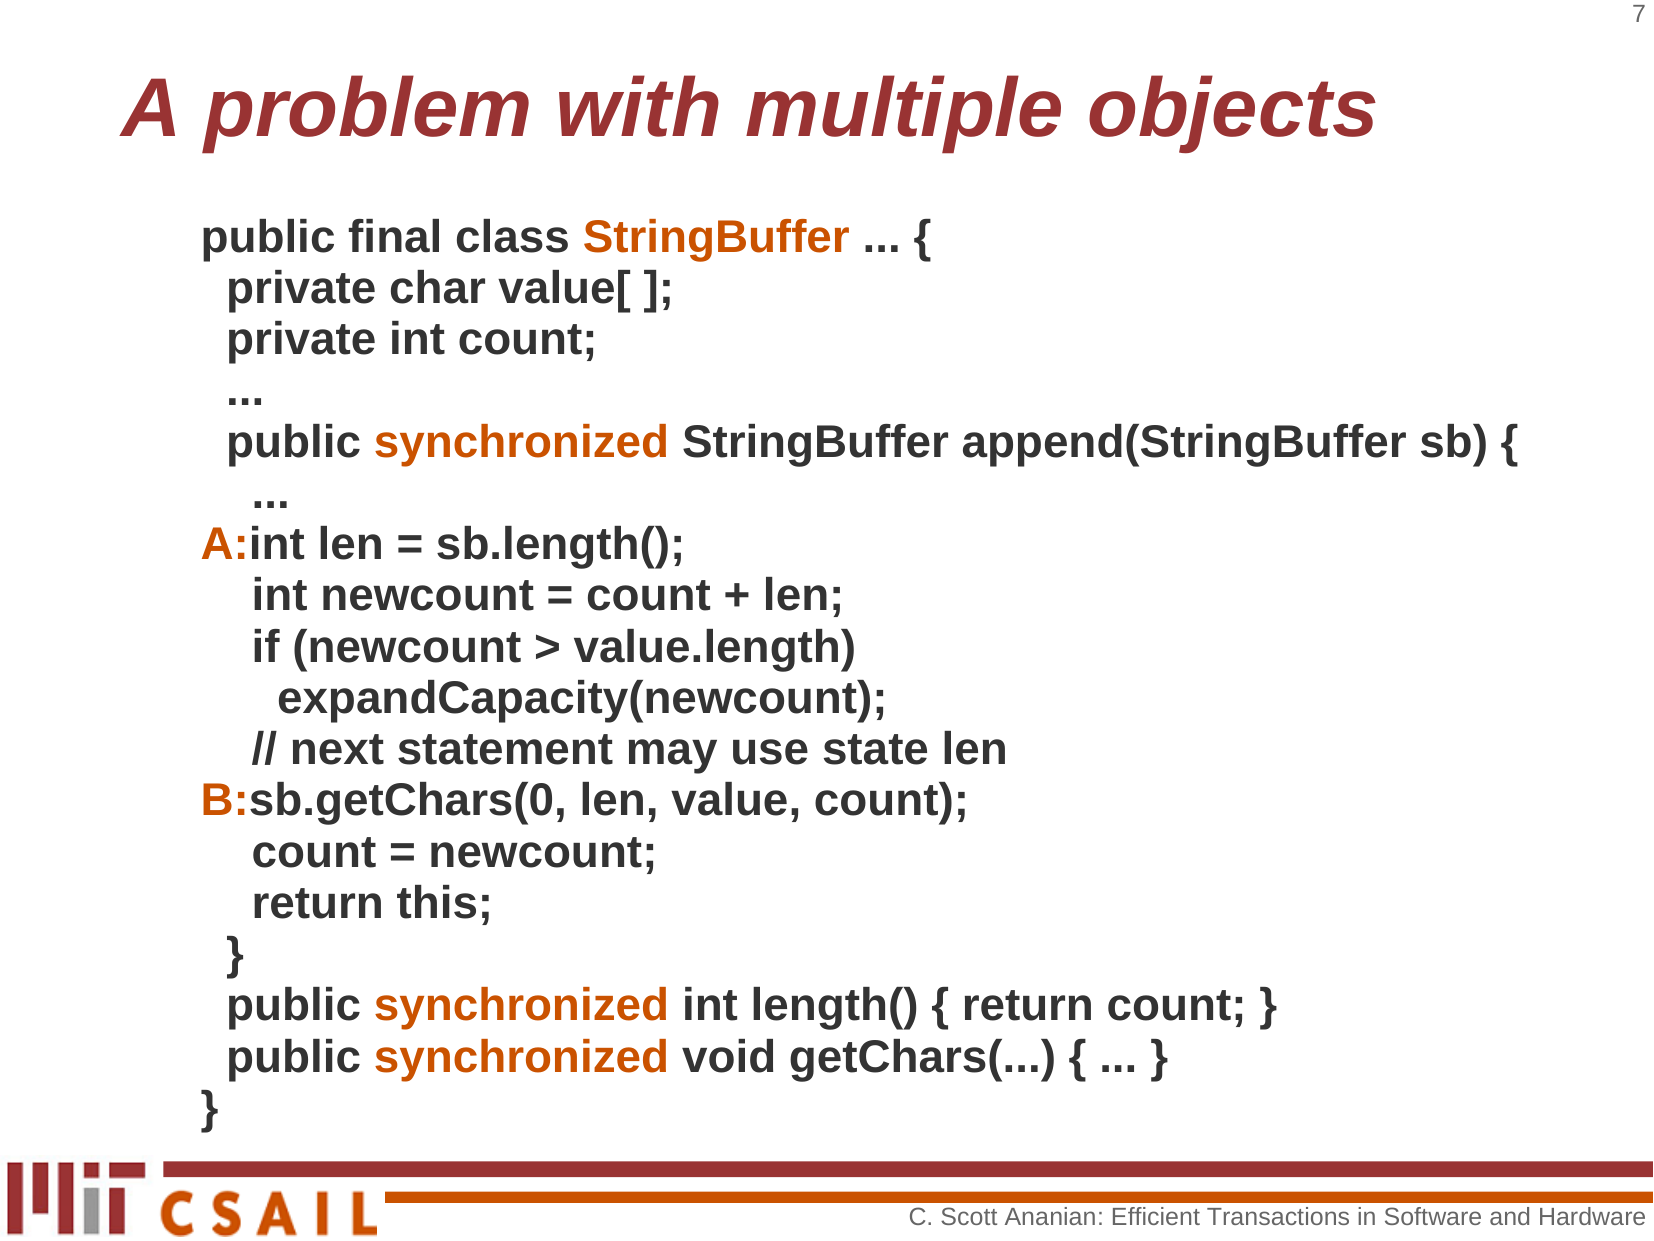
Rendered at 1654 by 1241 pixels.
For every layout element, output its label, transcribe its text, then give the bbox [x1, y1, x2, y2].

text_box public final class StringBuffer ... { private char value[ ]; private int count; ... public synchronized StringBuffer append(StringBuffer sb) { ... A:int len = sb.length(); int newcount = count + len; if (newcount > value.length) expandCapacity(newcount); // next statement may use state len B:sb.getChars(0, len, value, count); count = newcount; return this; } public synchronized int length() { return count; } public synchronized void getChars(...) { ... } } [200, 210, 1524, 1134]
title A problem with multiple objects [121, 46, 1534, 170]
picture [0, 1155, 377, 1237]
